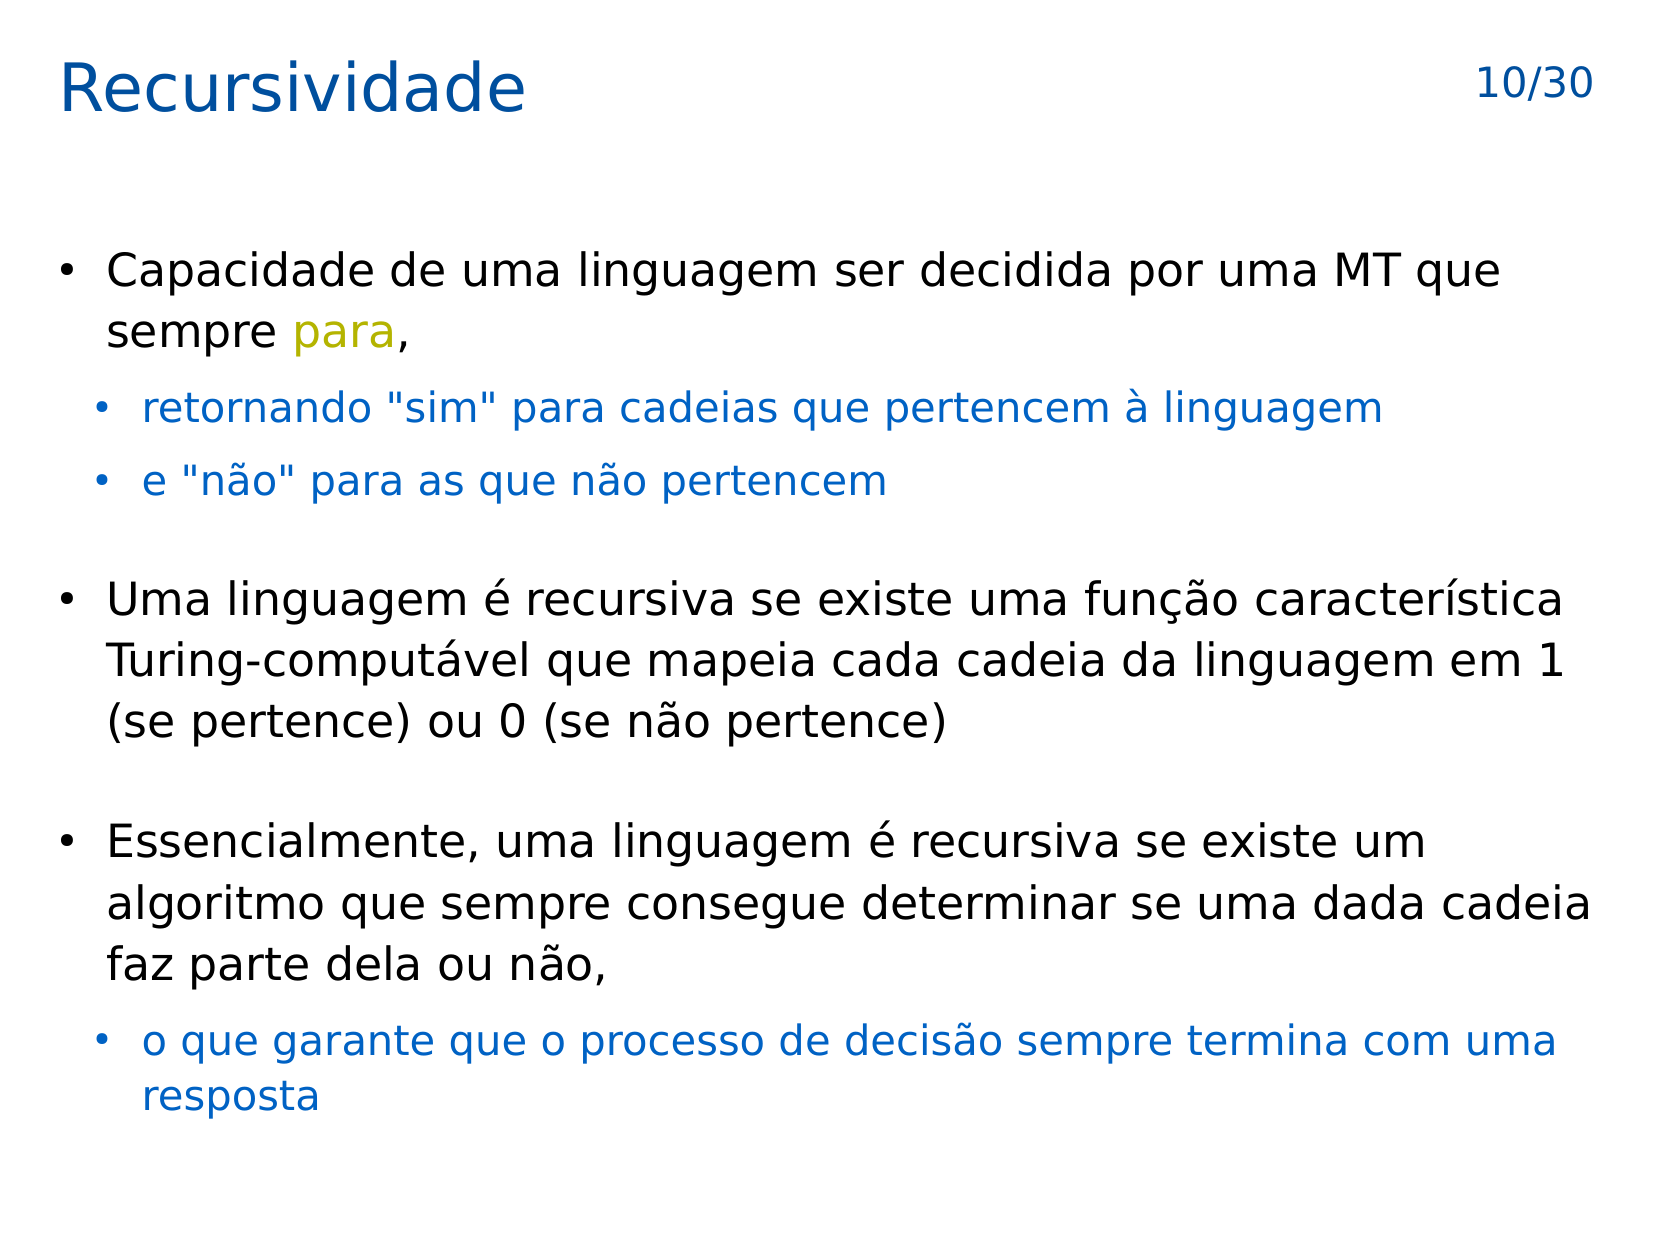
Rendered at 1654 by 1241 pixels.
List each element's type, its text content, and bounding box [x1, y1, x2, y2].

title Recursividade [59, 29, 1625, 148]
list Capacidade de uma linguagem ser decidida por uma MT que sempre para, retornando "sim" para cadeias que pertencem à linguagem e "não" para as que não pertencem Uma linguagem é recursiva se existe uma função característica Turing-computável que mapeia cada cadeia da linguagem em 1 (se pertence) ou 0 (se não pertence) Essencialmente, uma linguagem é recursiva se existe um algoritmo que sempre consegue determinar se uma dada cadeia faz parte dela ou não, o que garante que o processo de decisão sempre termina com uma resposta [59, 236, 1595, 1211]
